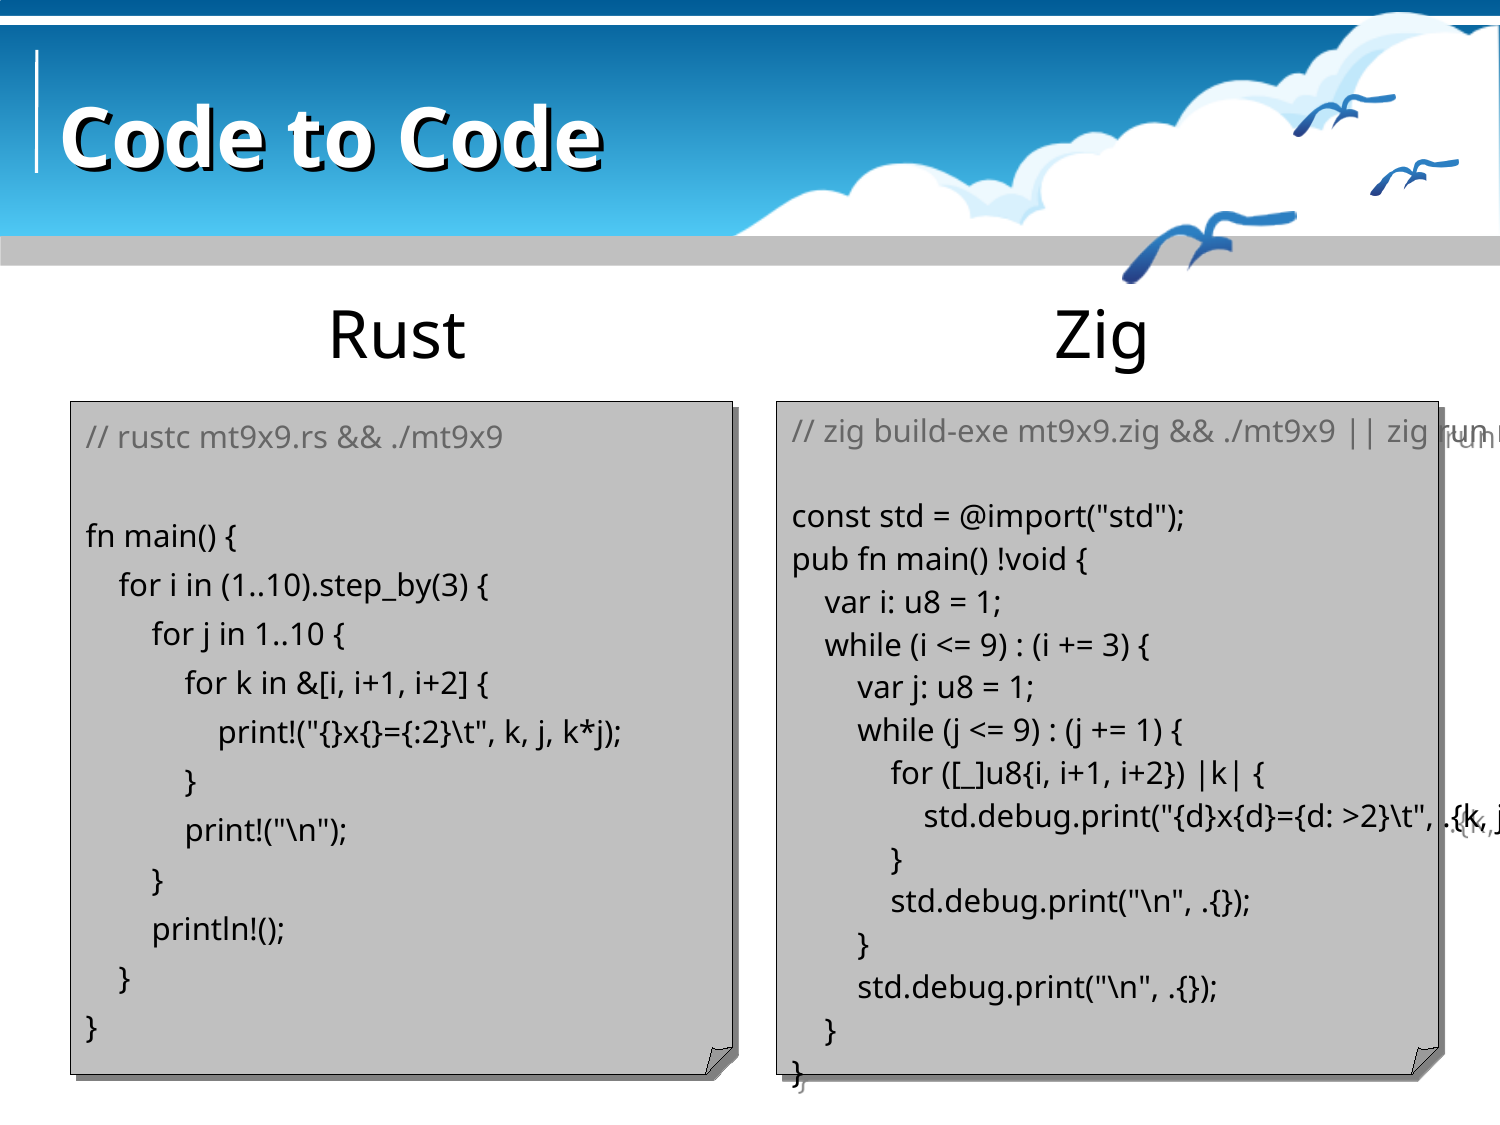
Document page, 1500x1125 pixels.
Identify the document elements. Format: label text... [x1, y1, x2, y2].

text_box // rustc mt9x9.rs && ./mt9x9 fn main() { for i in (1..10).step_by(3) { for j in 1..10 { for k in &[i, i+1, i+2] { print!("{}x{}={:2}\t", k, j, k*j); } print!("\n"); } println!(); } } [70, 401, 733, 1075]
title Code to Code [59, 86, 1465, 186]
text_box Zig [1039, 283, 1199, 388]
text_box Rust [312, 283, 532, 388]
picture [730, 12, 1500, 284]
text_box // zig build-exe mt9x9.zig && ./mt9x9 || zig run mt9x9.zig const std = @import("std"); pub fn main() !void { var i: u8 = 1; while (i <= 9) : (i += 3) { var j: u8 = 1; while (j <= 9) : (j += 1) { for ([_]u8{i, i+1, i+2}) |k| { std.debug.print("{d}x{d}={d: >2}\t", .{k, j, k*j}); } std.debug.print("\n", .{}); } std.debug.print("\n", .{}); } } [776, 401, 1439, 1075]
